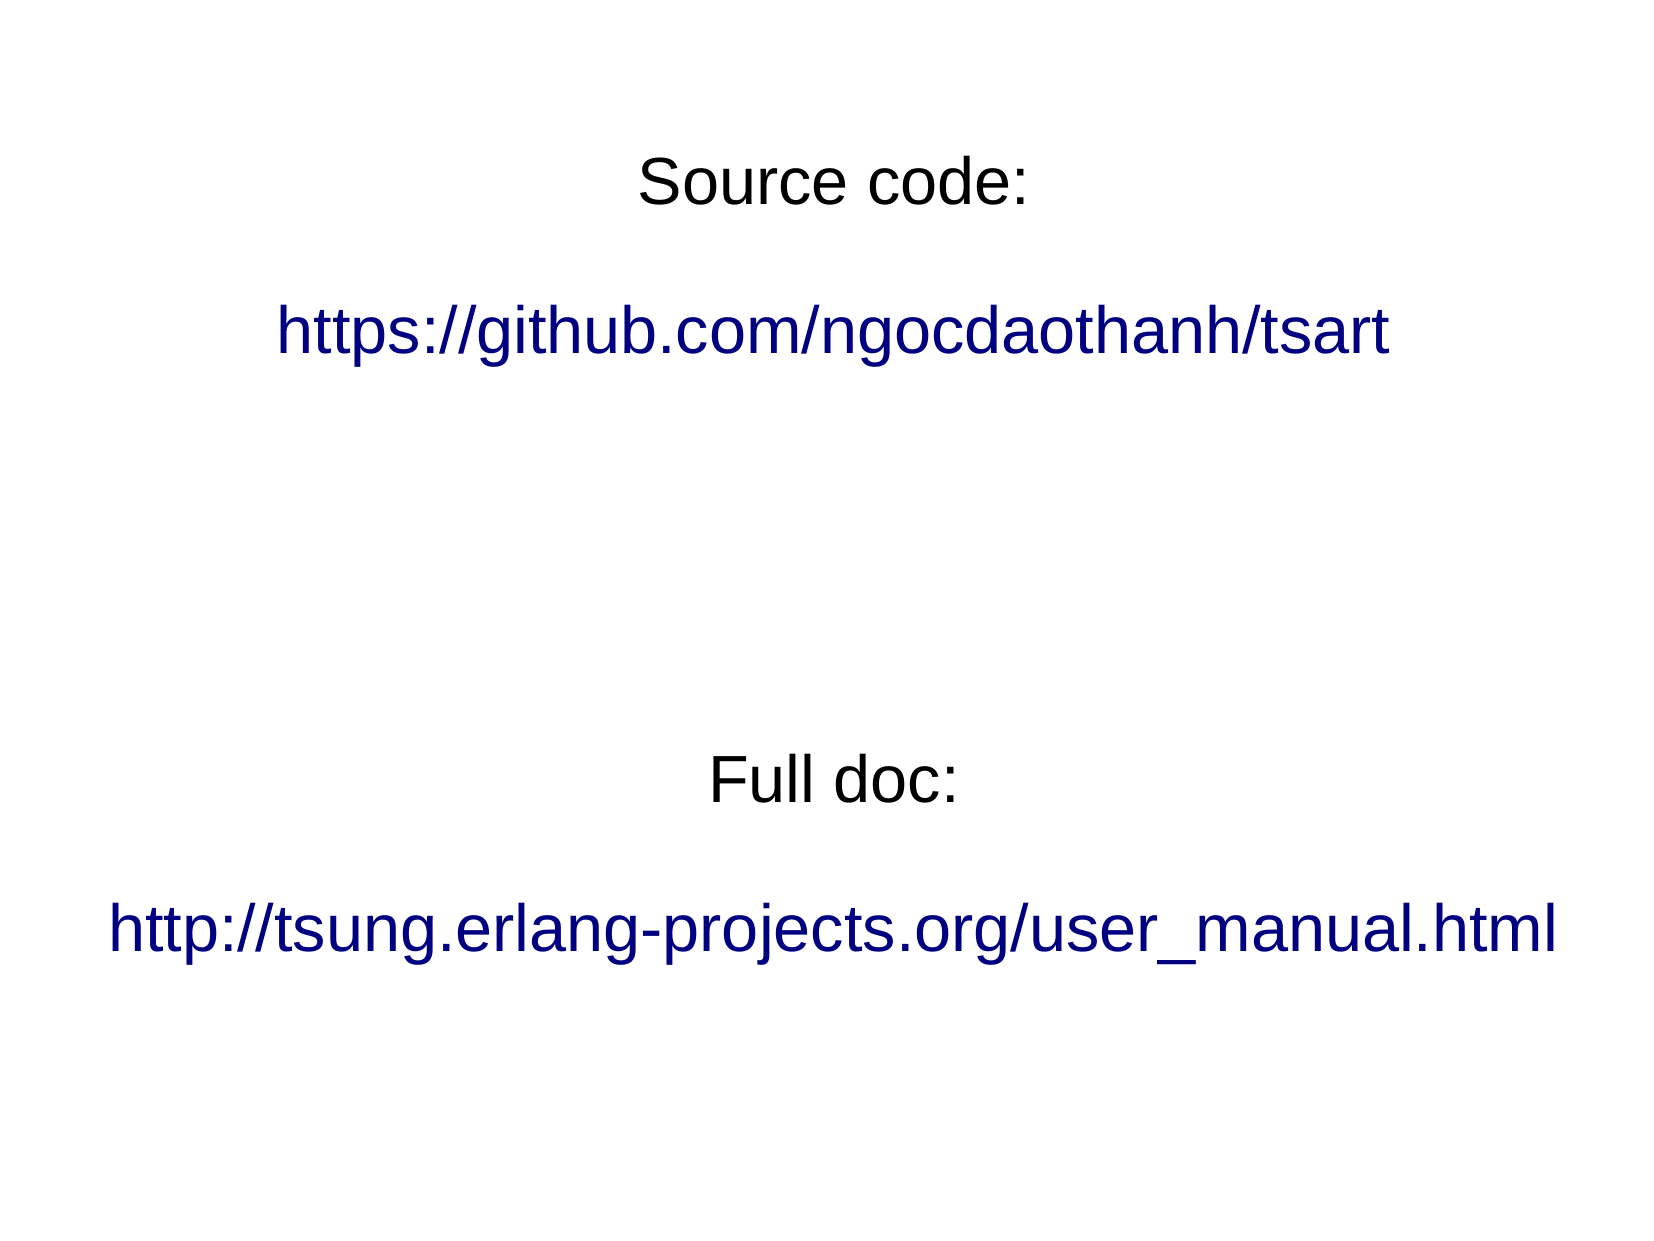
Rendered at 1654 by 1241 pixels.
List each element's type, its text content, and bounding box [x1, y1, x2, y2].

subtitle Source code: https://github.com/ngocdaothanh/tsart Full doc: http://tsung.erlang-projects.org/user_manual.html [90, 75, 1579, 1036]
